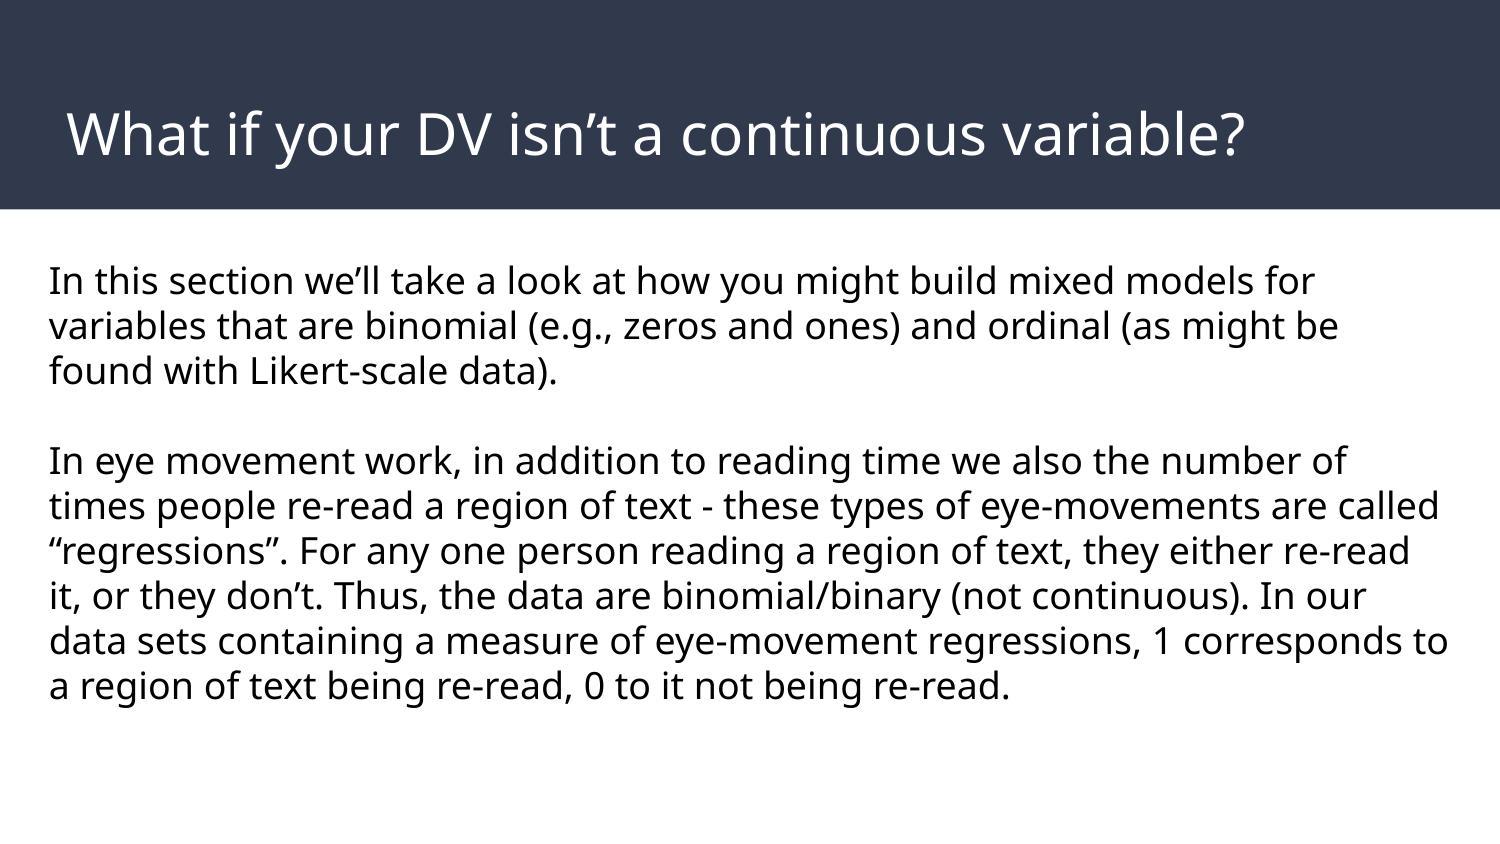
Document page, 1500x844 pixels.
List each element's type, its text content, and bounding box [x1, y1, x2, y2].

title What if your DV isn’t a continuous variable? [51, 82, 1449, 185]
text_box In this section we’ll take a look at how you might build mixed models for variables that are binomial (e.g., zeros and ones) and ordinal (as might be found with Likert-scale data). In eye movement work, in addition to reading time we also the number of times people re-read a region of text - these types of eye-movements are called “regressions”. For any one person reading a region of text, they either re-read it, or they don’t. Thus, the data are binomial/binary (not continuous). In our data sets containing a measure of eye-movement regressions, 1 corresponds to a region of text being re-read, 0 to it not being re-read. [33, 242, 1466, 813]
